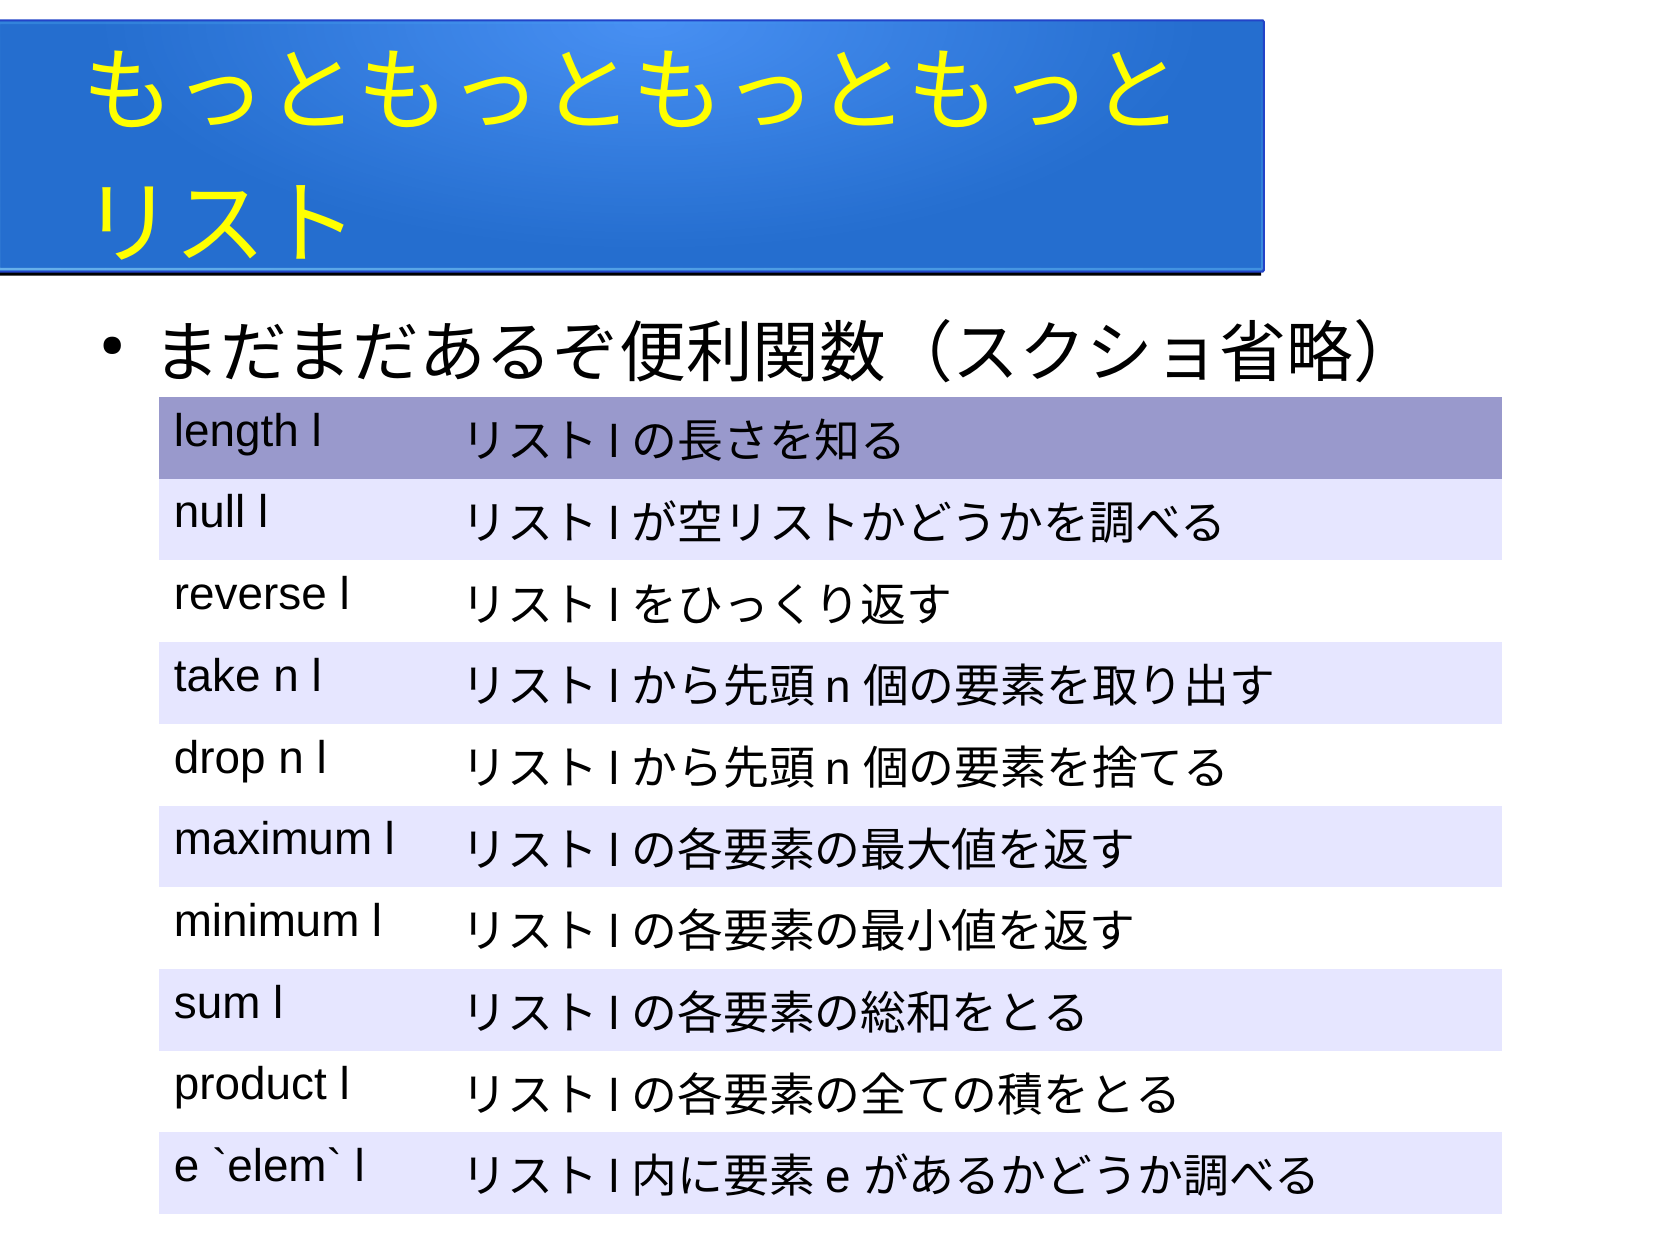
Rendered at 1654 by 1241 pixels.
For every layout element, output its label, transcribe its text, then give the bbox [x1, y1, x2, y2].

table_cell リスト l の各要素の全ての積をとる [447, 1051, 1502, 1132]
table_cell maximum l [159, 806, 447, 887]
table_cell リスト l の各要素の総和をとる [447, 969, 1502, 1051]
table_cell minimum l [159, 887, 447, 969]
table_cell リスト l の各要素の最小値を返す [447, 887, 1502, 969]
table_cell drop n l [159, 724, 447, 806]
table_header リスト l の長さを知る [447, 397, 1502, 479]
table_cell リスト l の各要素の最大値を返す [447, 806, 1502, 887]
table_cell reverse l [159, 560, 447, 642]
table_cell リスト l が空リストかどうかを調べる [447, 479, 1502, 560]
table_cell take n l [159, 642, 447, 724]
table_cell リスト l 内に要素 e があるかどうか調べる [447, 1132, 1502, 1214]
table_cell product l [159, 1051, 447, 1132]
table_cell リスト l をひっくり返す [447, 560, 1502, 642]
table_cell リスト l から先頭 n 個の要素を捨てる [447, 724, 1502, 806]
table_header length l [159, 397, 447, 479]
list まだまだあるぞ便利関数（スクショ省略） [82, 299, 1571, 1111]
table_cell e `elem` l [159, 1132, 447, 1214]
table_cell null l [159, 479, 447, 560]
table_cell リスト l から先頭 n 個の要素を取り出す [447, 642, 1502, 724]
title もっともっともっともっとリスト [82, 47, 1235, 252]
table_cell sum l [159, 969, 447, 1051]
